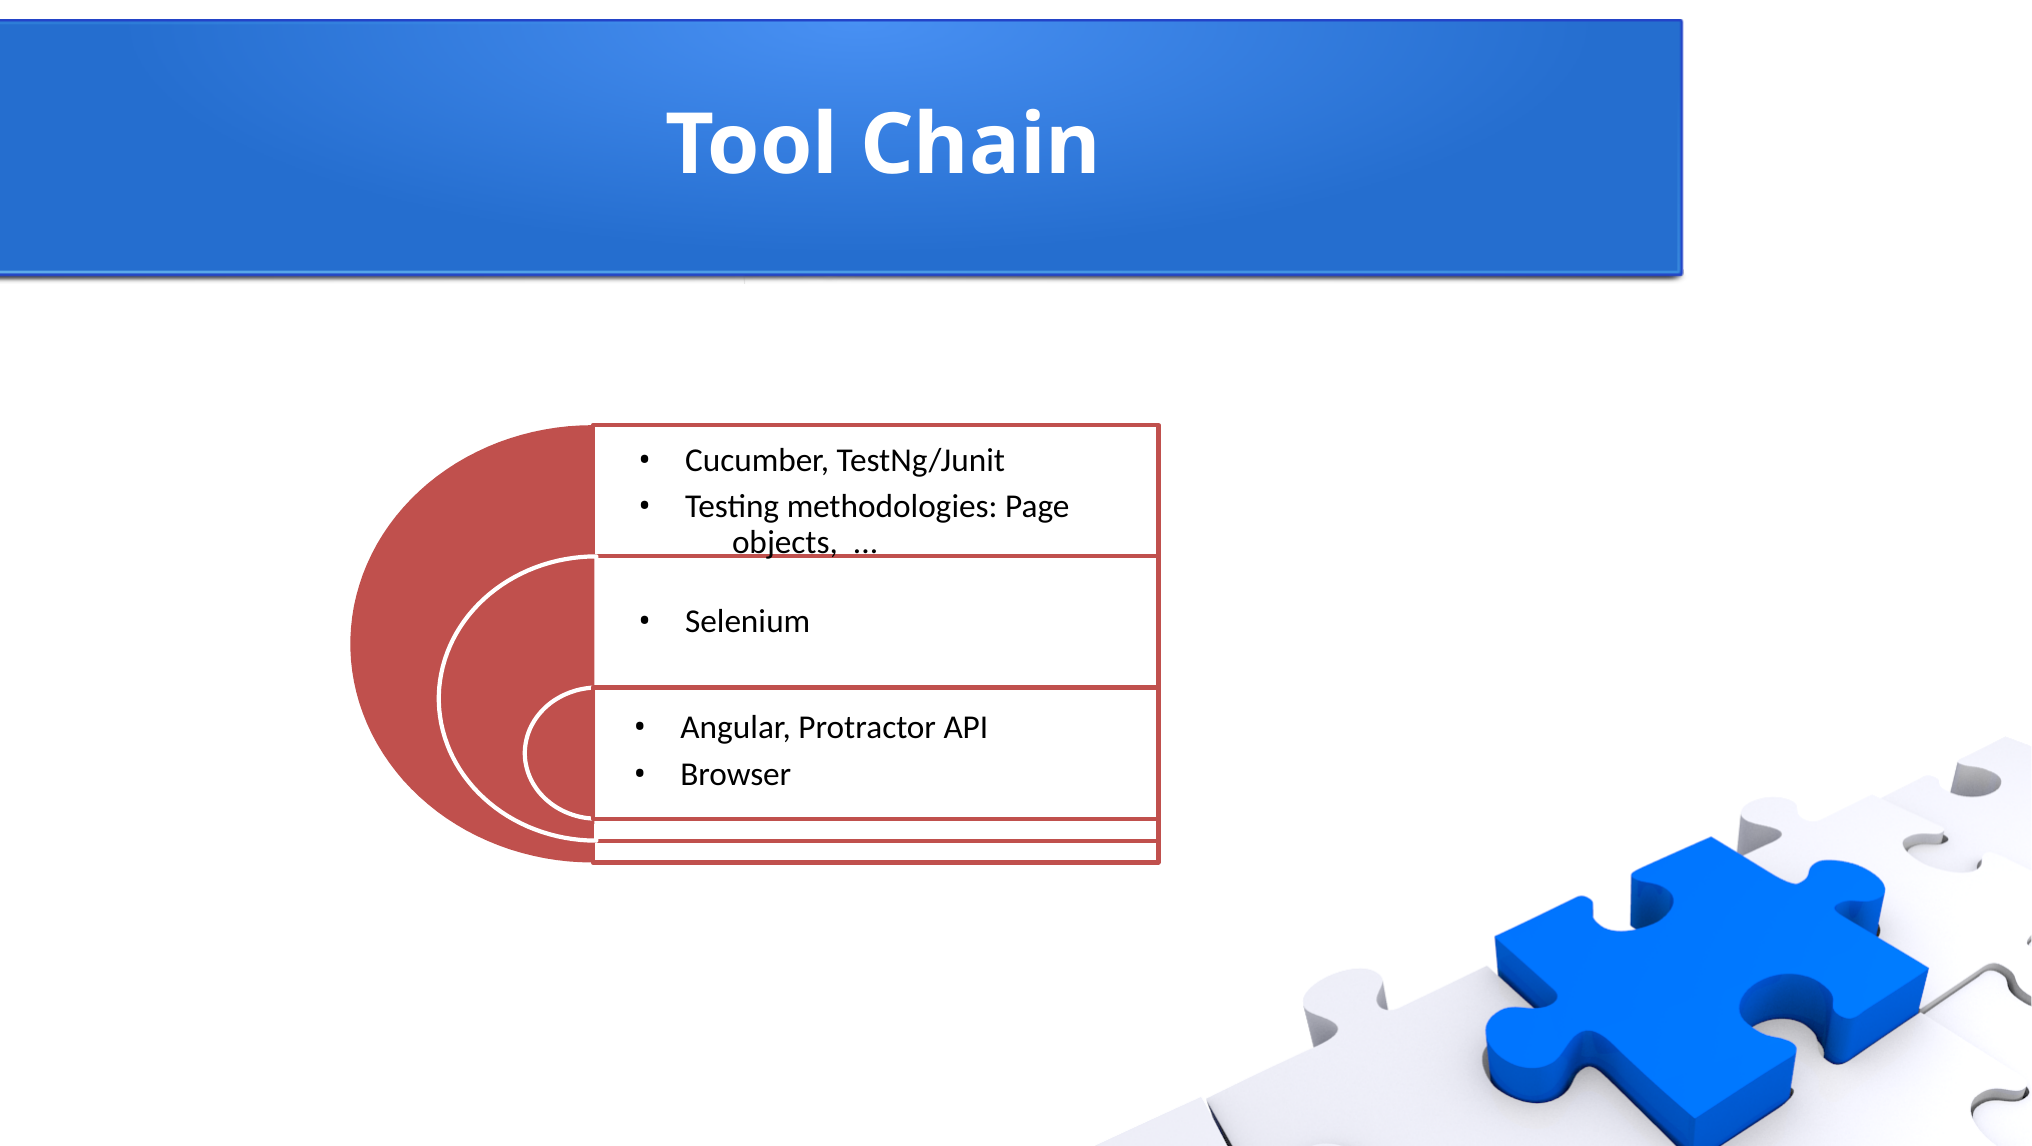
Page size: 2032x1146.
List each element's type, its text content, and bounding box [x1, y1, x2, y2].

text_box Selenium [620, 556, 1159, 688]
text_box Angular, Protractor API Browser [616, 685, 1099, 817]
picture [1071, 605, 2032, 1146]
text_box [350, 425, 1159, 863]
title Tool Chain [101, 45, 1666, 237]
text_box Cucumber, TestNg/Junit Testing methodologies: Page objects, ... [620, 425, 1159, 556]
picture [0, 19, 1689, 284]
